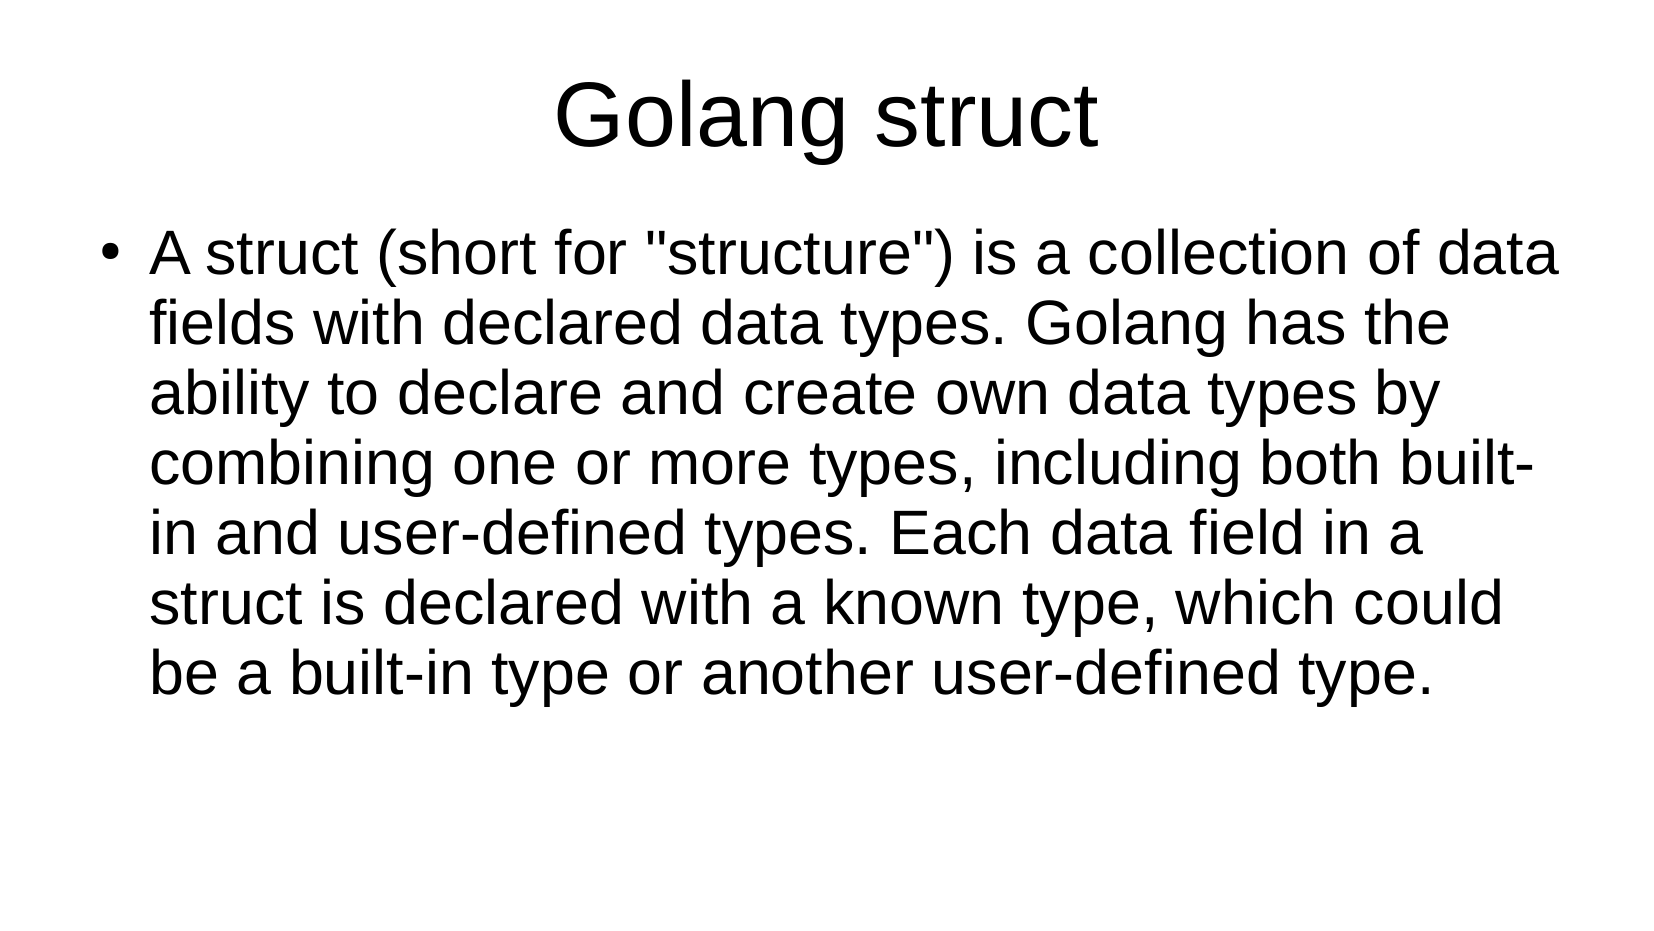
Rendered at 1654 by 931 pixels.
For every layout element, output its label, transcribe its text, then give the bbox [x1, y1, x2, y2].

title Golang struct [82, 37, 1571, 193]
list A struct (short for "structure") is a collection of data fields with declared data types. Golang has the ability to declare and create own data types by combining one or more types, including both built-in and user-defined types. Each data field in a struct is declared with a known type, which could be a built-in type or another user-defined type. [82, 217, 1571, 758]
